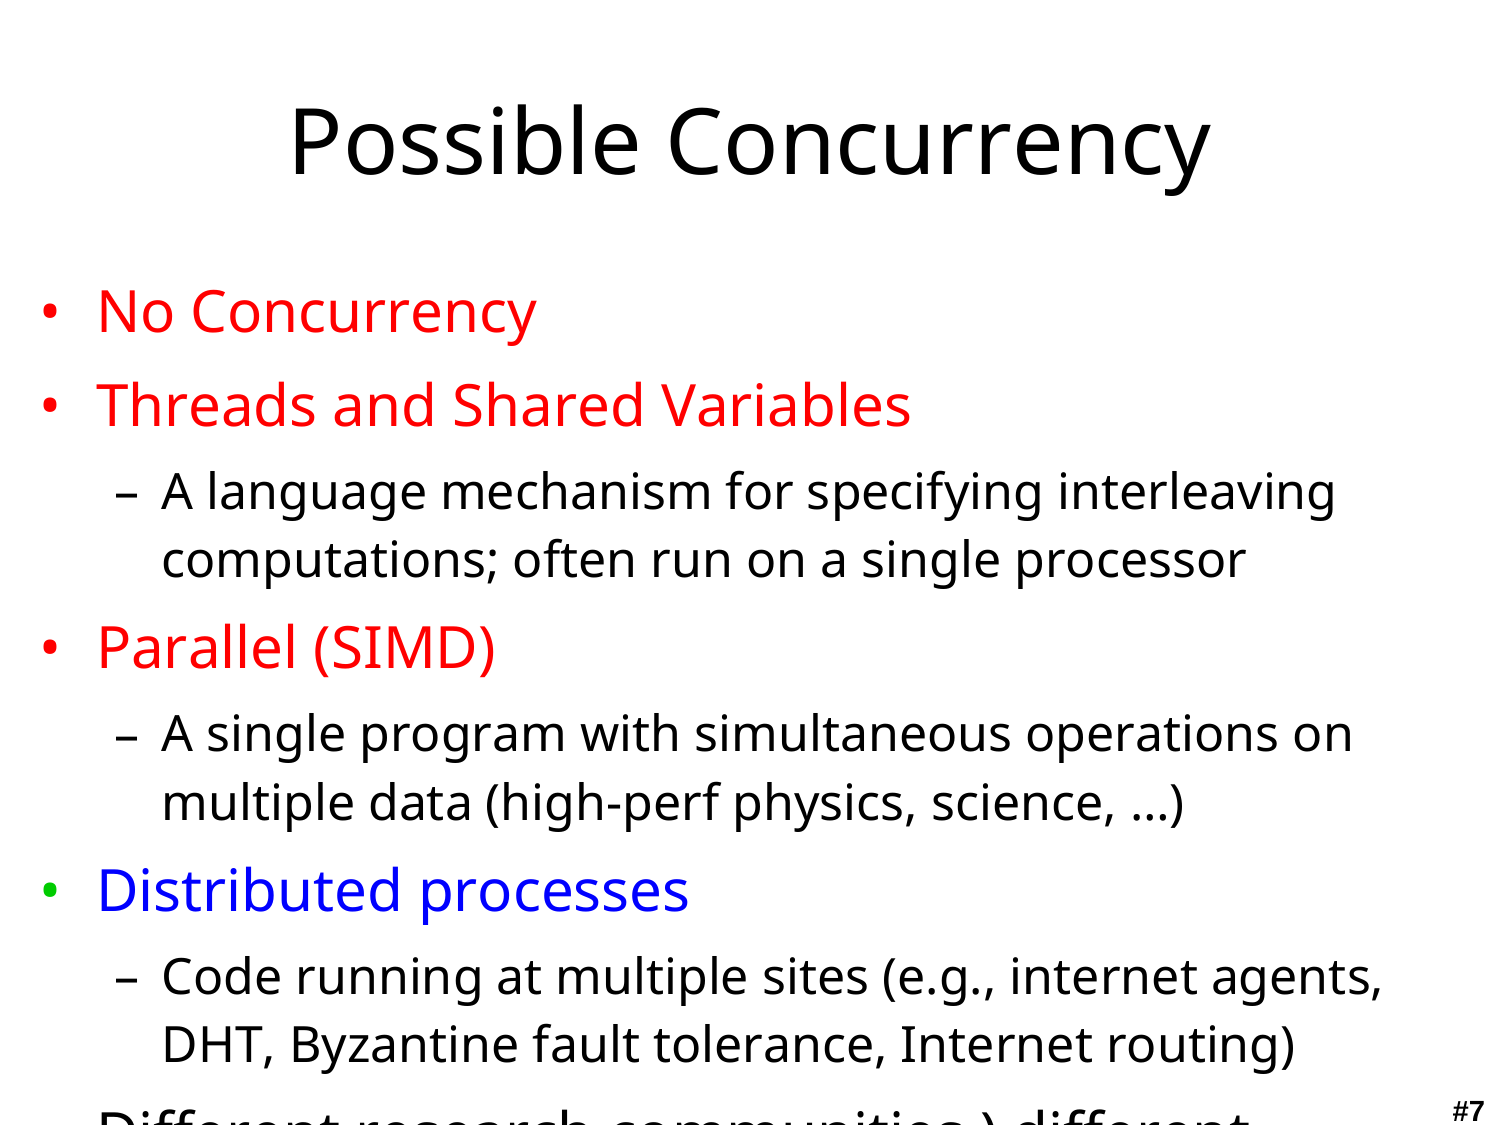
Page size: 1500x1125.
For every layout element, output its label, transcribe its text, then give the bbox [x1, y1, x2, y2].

title Possible Concurrency [24, 45, 1476, 233]
list No Concurrency Threads and Shared Variables A language mechanism for specifying interleaving computations; often run on a single processor Parallel (SIMD) A single program with simultaneous operations on multiple data (high-perf physics, science, …) Distributed processes Code running at multiple sites (e.g., internet agents, DHT, Byzantine fault tolerance, Internet routing) Different research communities ) different notions [24, 262, 1476, 1101]
